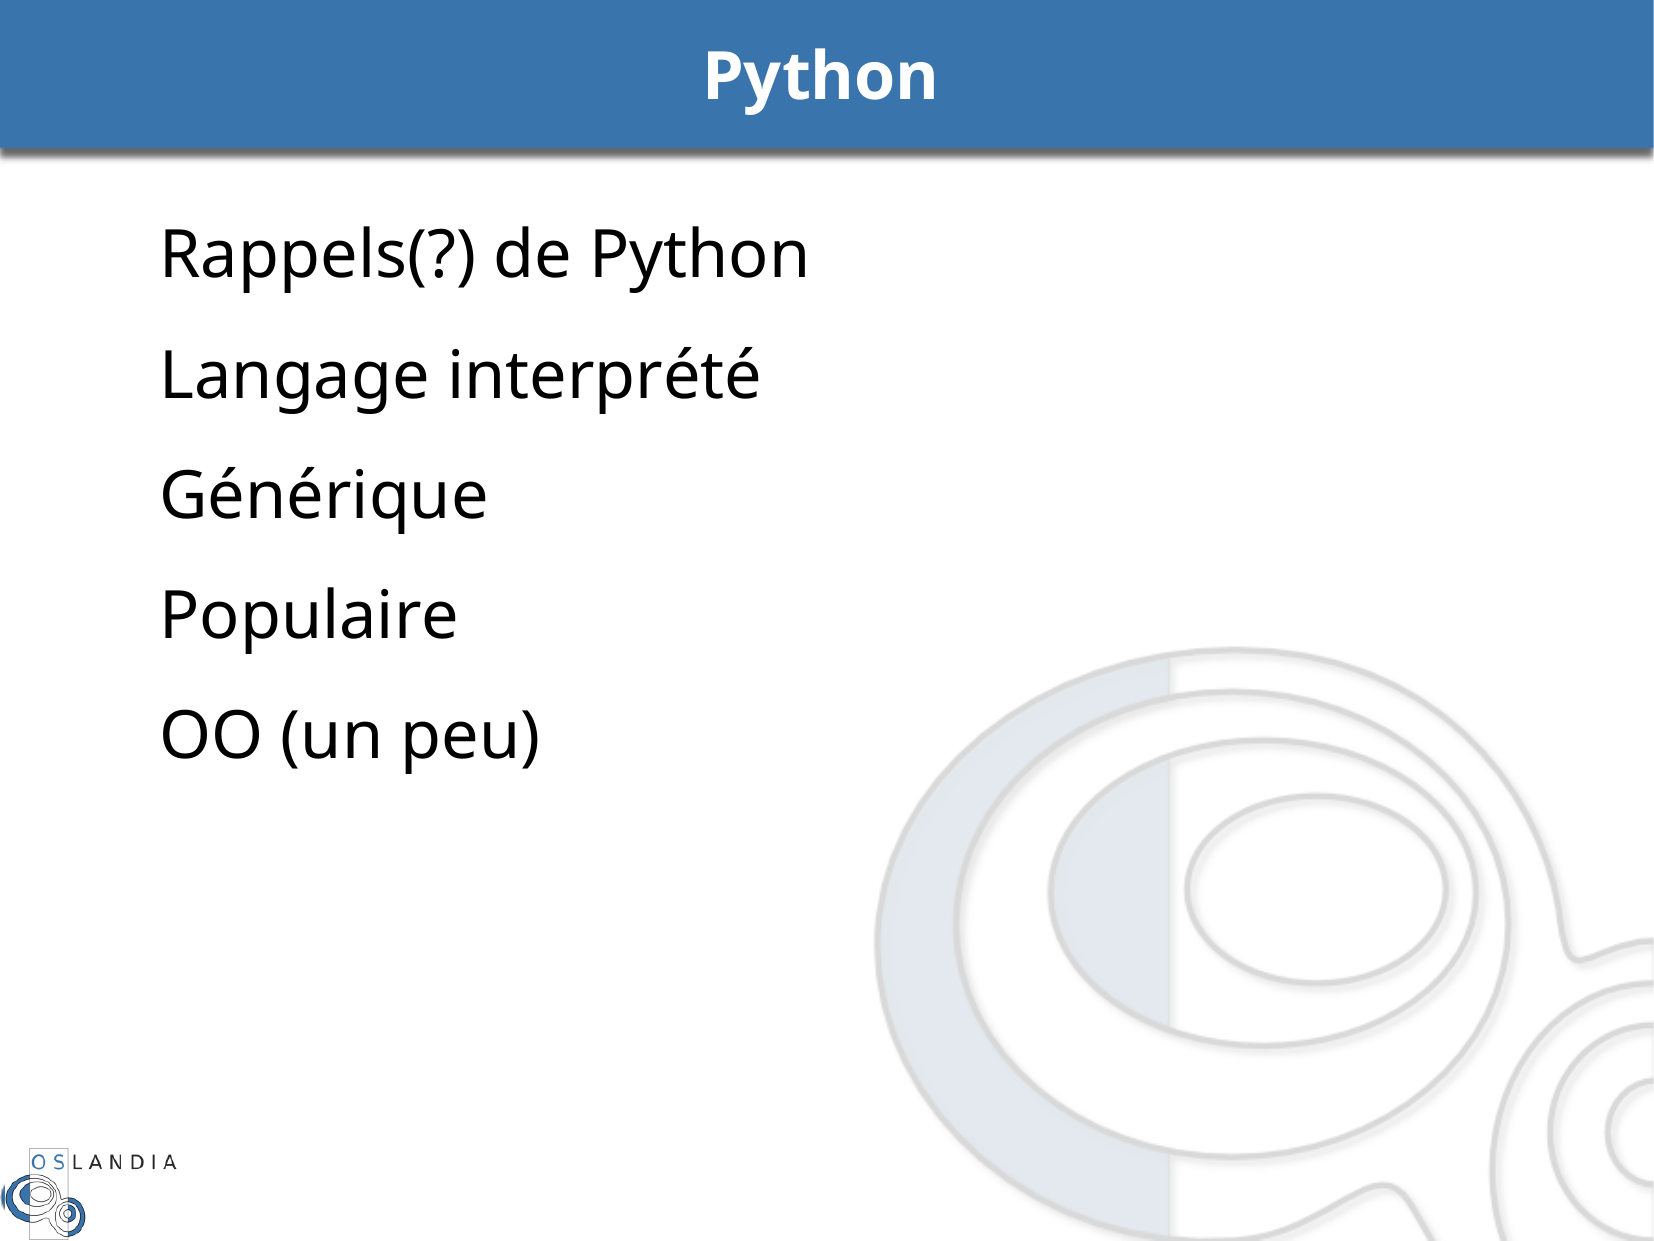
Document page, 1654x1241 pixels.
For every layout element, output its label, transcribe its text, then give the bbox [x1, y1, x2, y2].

title Python [76, 0, 1565, 148]
list Rappels(?) de Python Langage interprété Générique Populaire OO (un peu) [88, 206, 1577, 1093]
picture [0, 0, 1654, 1241]
